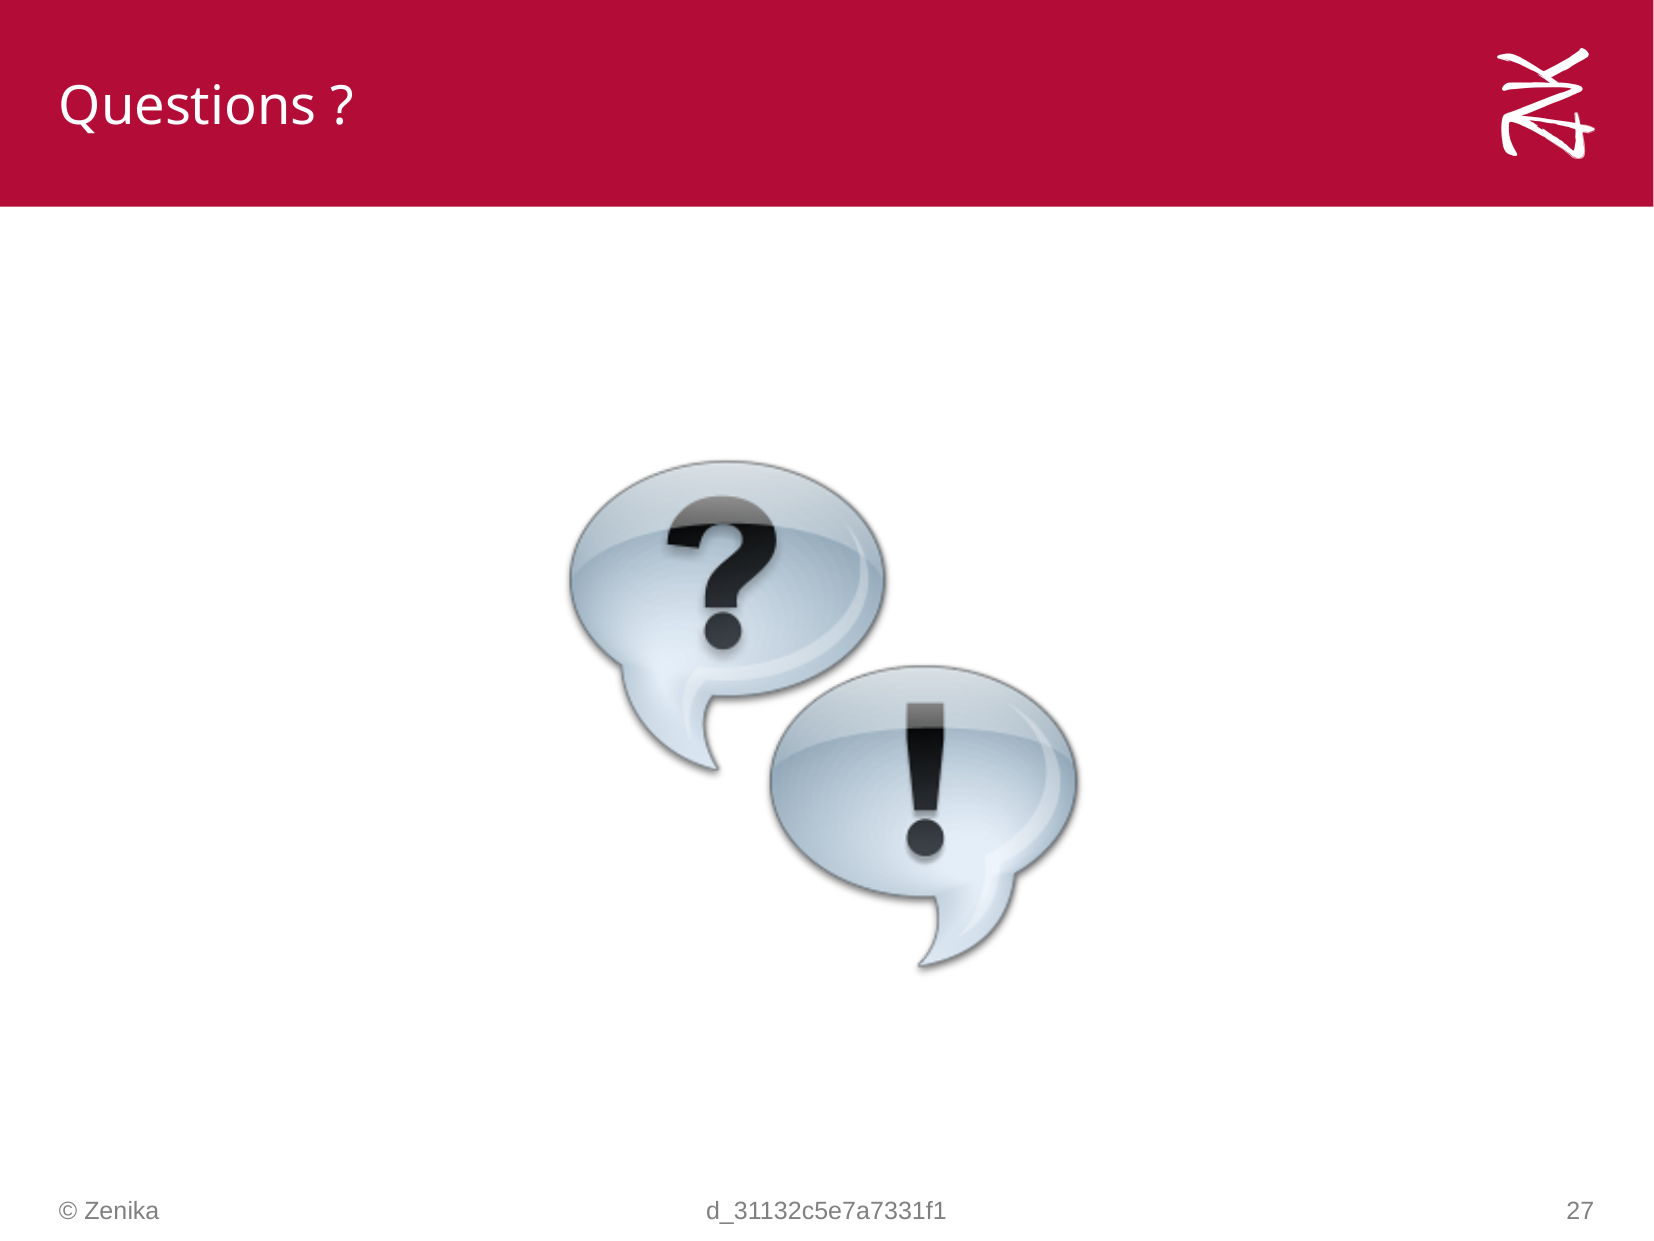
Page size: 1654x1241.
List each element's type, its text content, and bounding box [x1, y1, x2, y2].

title Questions ? [59, 29, 1595, 178]
picture [560, 447, 1094, 982]
